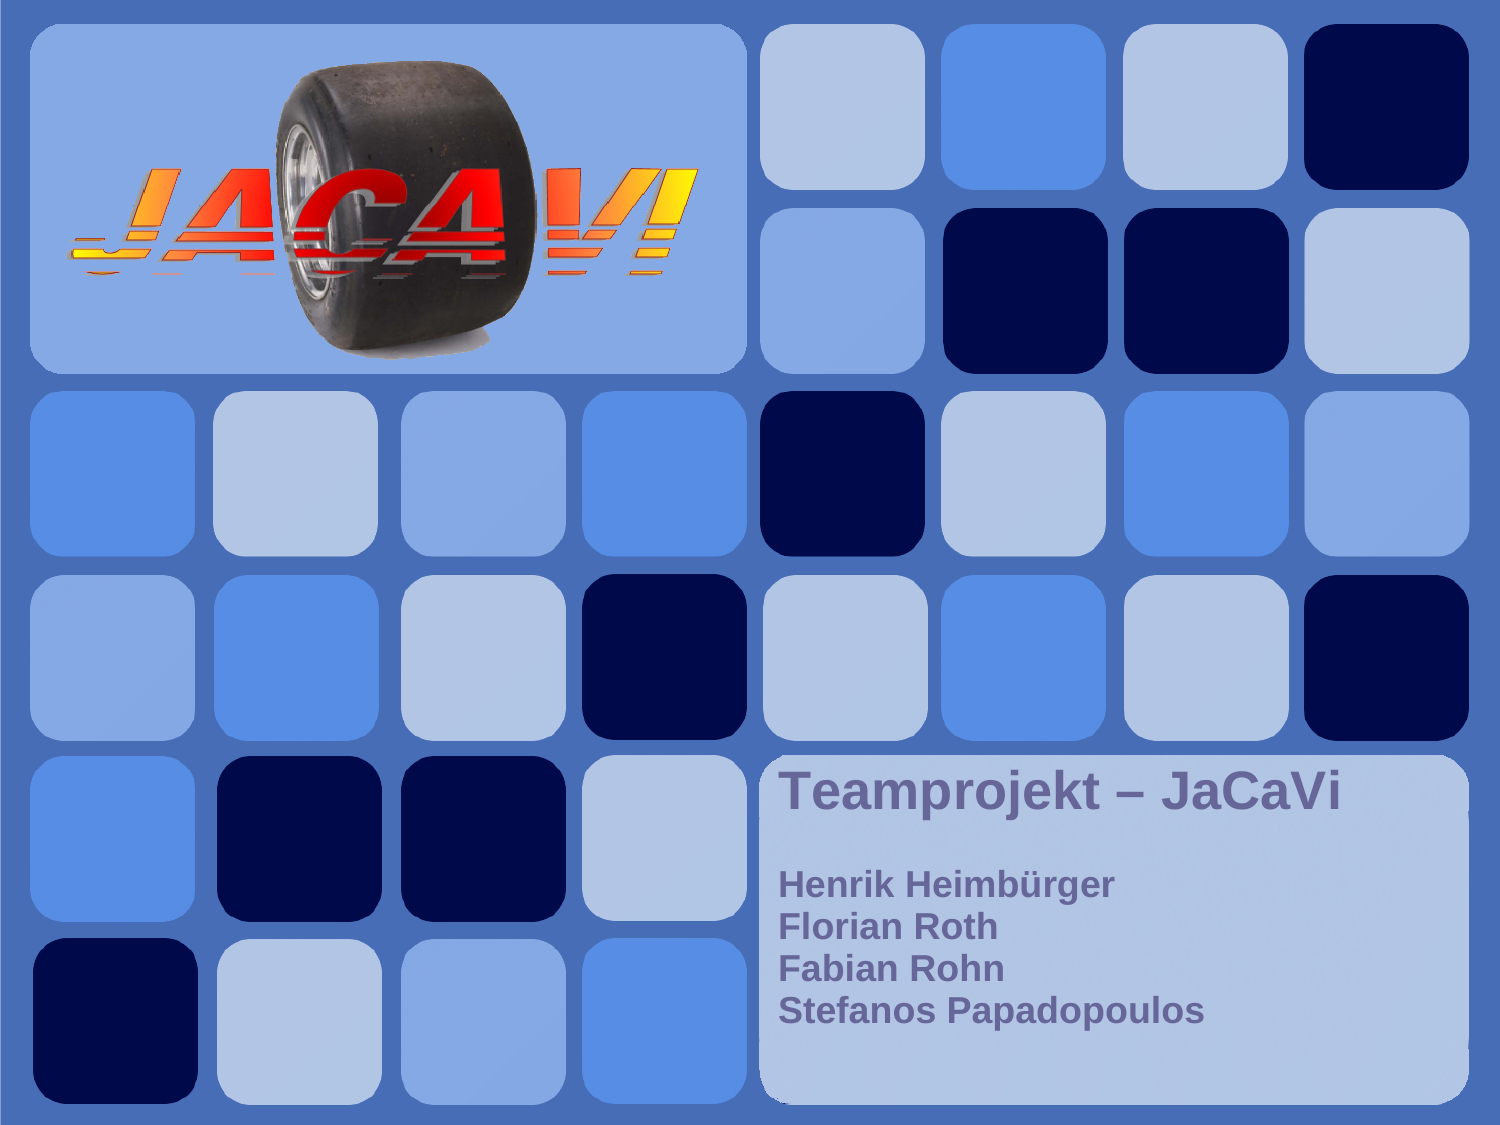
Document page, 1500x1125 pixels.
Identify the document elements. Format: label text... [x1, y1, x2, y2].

title Teamprojekt – JaCaVi Henrik Heimbürger Florian Roth Fabian Rohn Stefanos Papadopoulos [778, 746, 1463, 1088]
picture [0, 0, 1500, 1125]
